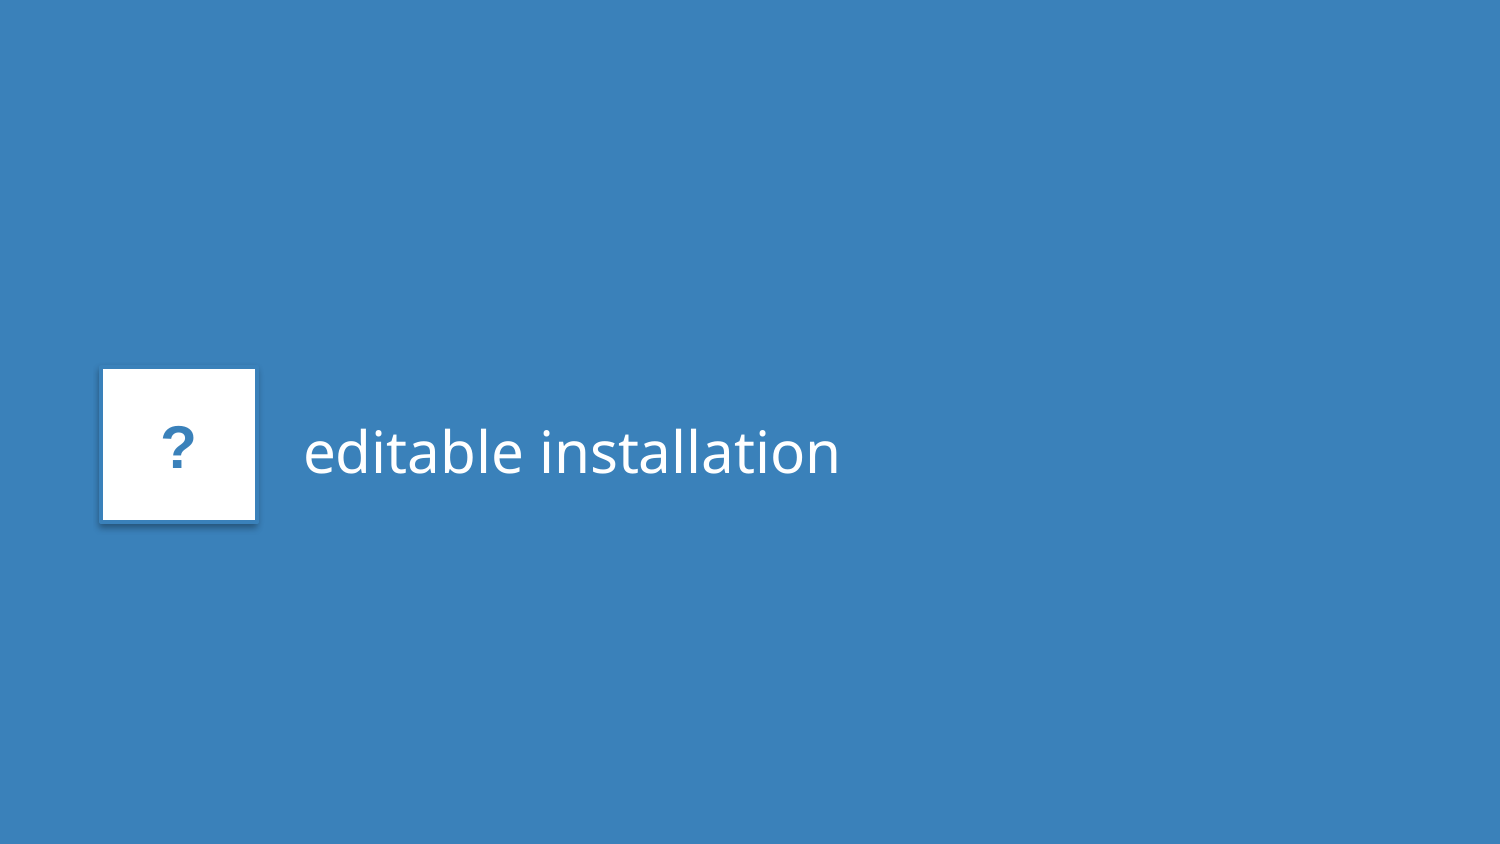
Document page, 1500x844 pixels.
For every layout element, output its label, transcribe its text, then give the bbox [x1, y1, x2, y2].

text_box editable installation [288, 399, 1459, 501]
